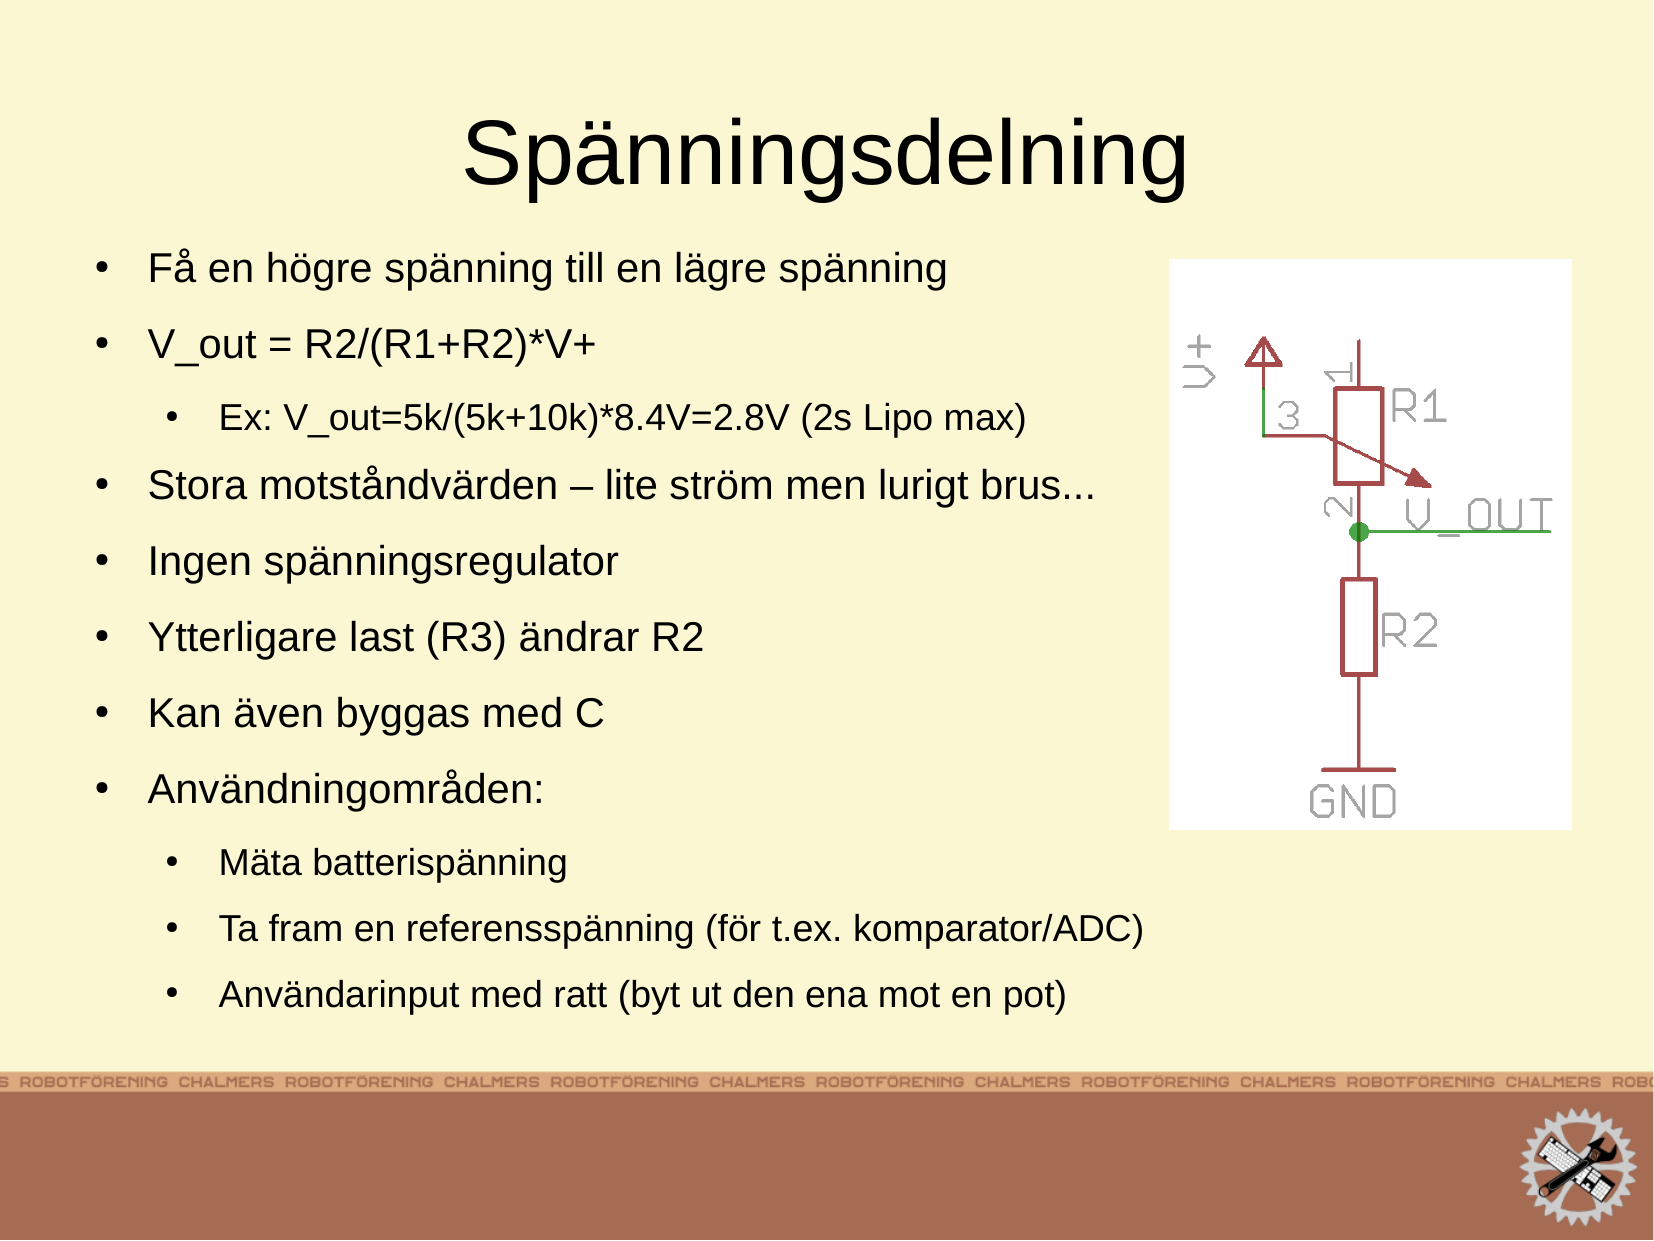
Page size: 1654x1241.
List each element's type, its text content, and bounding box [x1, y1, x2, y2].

list Få en högre spänning till en lägre spänning V_out = R2/(R1+R2)*V+ Ex: V_out=5k/(5k+10k)*8.4V=2.8V (2s Lipo max) Stora motståndvärden – lite ström men lurigt brus... Ingen spänningsregulator Ytterligare last (R3) ändrar R2 Kan även byggas med C Användningområden: Mäta batterispänning Ta fram en referensspänning (för t.ex. komparator/ADC) Användarinput med ratt (byt ut den ena mot en pot) [76, 244, 1565, 1063]
picture [0, 0, 1654, 1240]
title Spänningsdelning [82, 49, 1571, 257]
